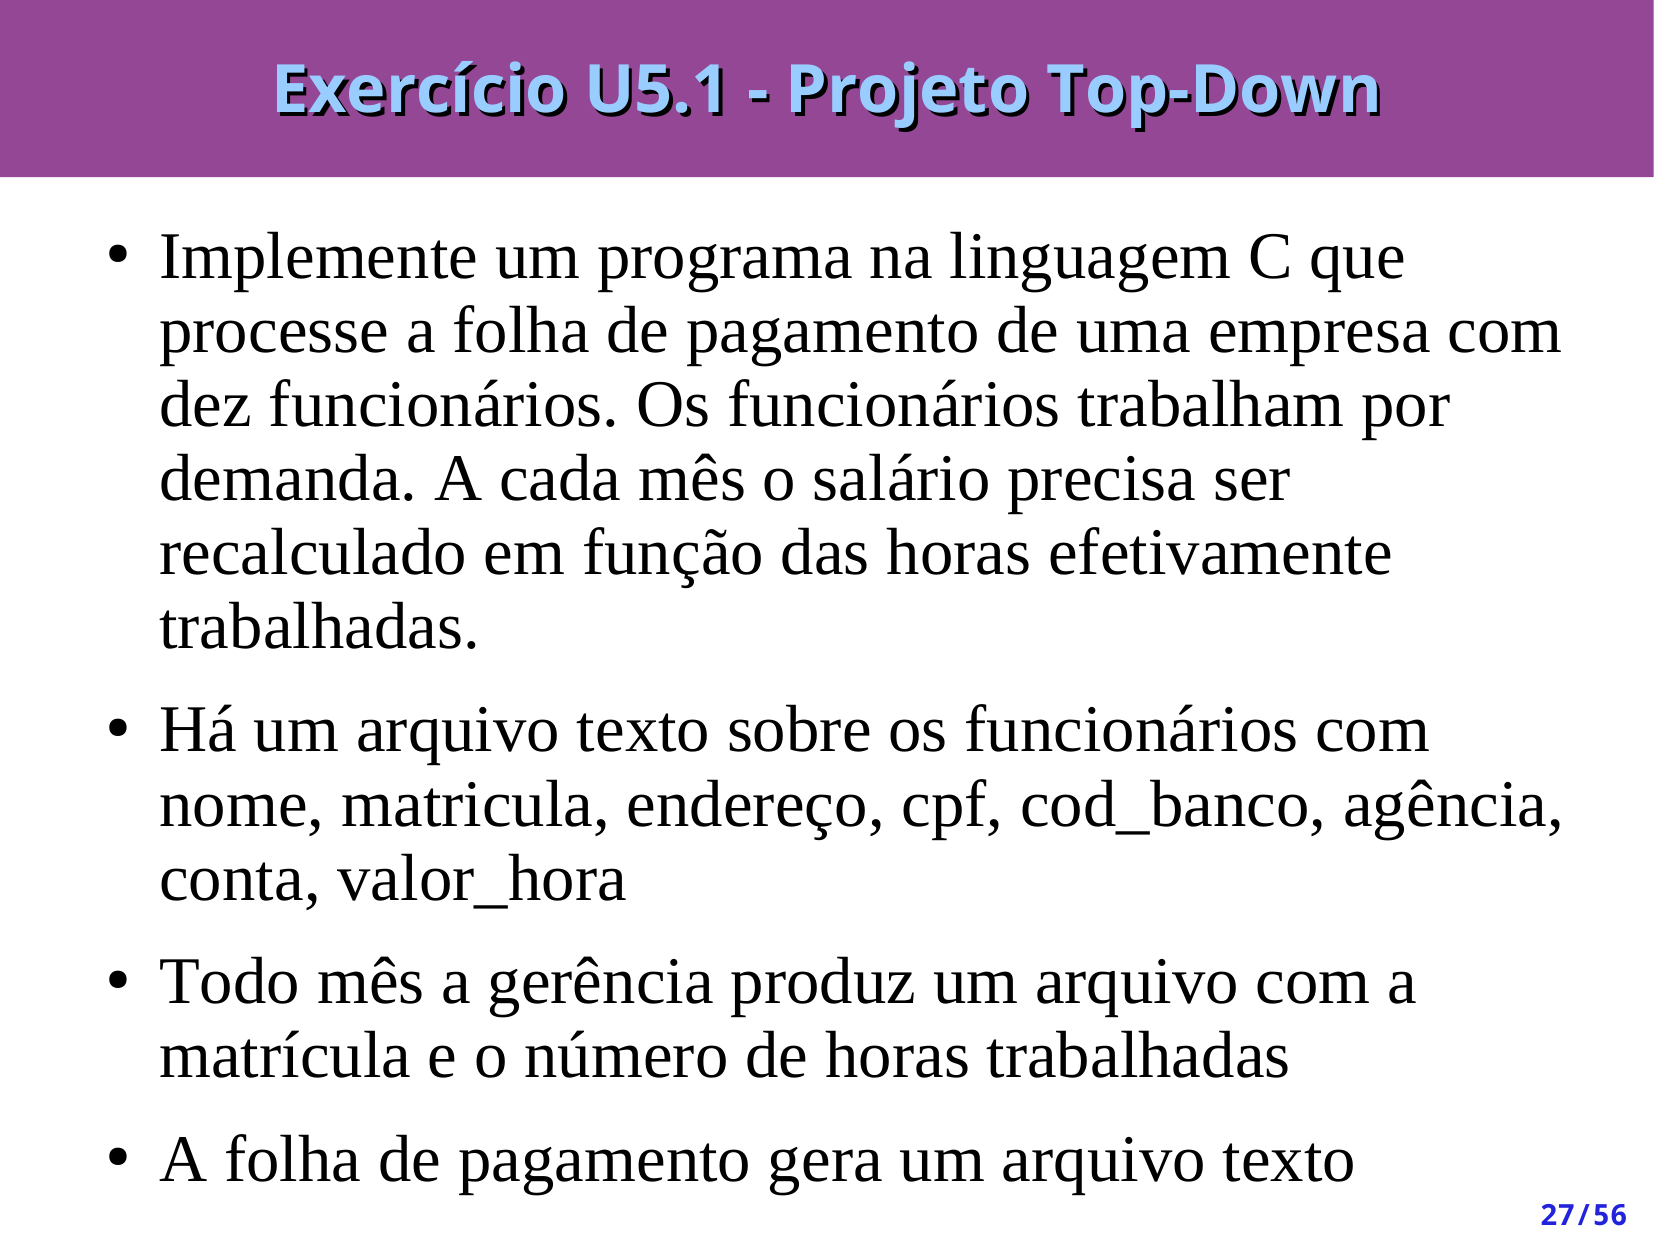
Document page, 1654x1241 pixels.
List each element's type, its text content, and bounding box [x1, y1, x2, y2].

title Exercício U5.1 - Projeto Top-Down [82, 0, 1571, 176]
list Implemente um programa na linguagem C que processe a folha de pagamento de uma empresa com dez funcionários. Os funcionários trabalham por demanda. A cada mês o salário precisa ser recalculado em função das horas efetivamente trabalhadas. Há um arquivo texto sobre os funcionários com nome, matricula, endereço, cpf, cod_banco, agência, conta, valor_hora Todo mês a gerência produz um arquivo com a matrícula e o número de horas trabalhadas A folha de pagamento gera um arquivo texto [88, 218, 1577, 1196]
